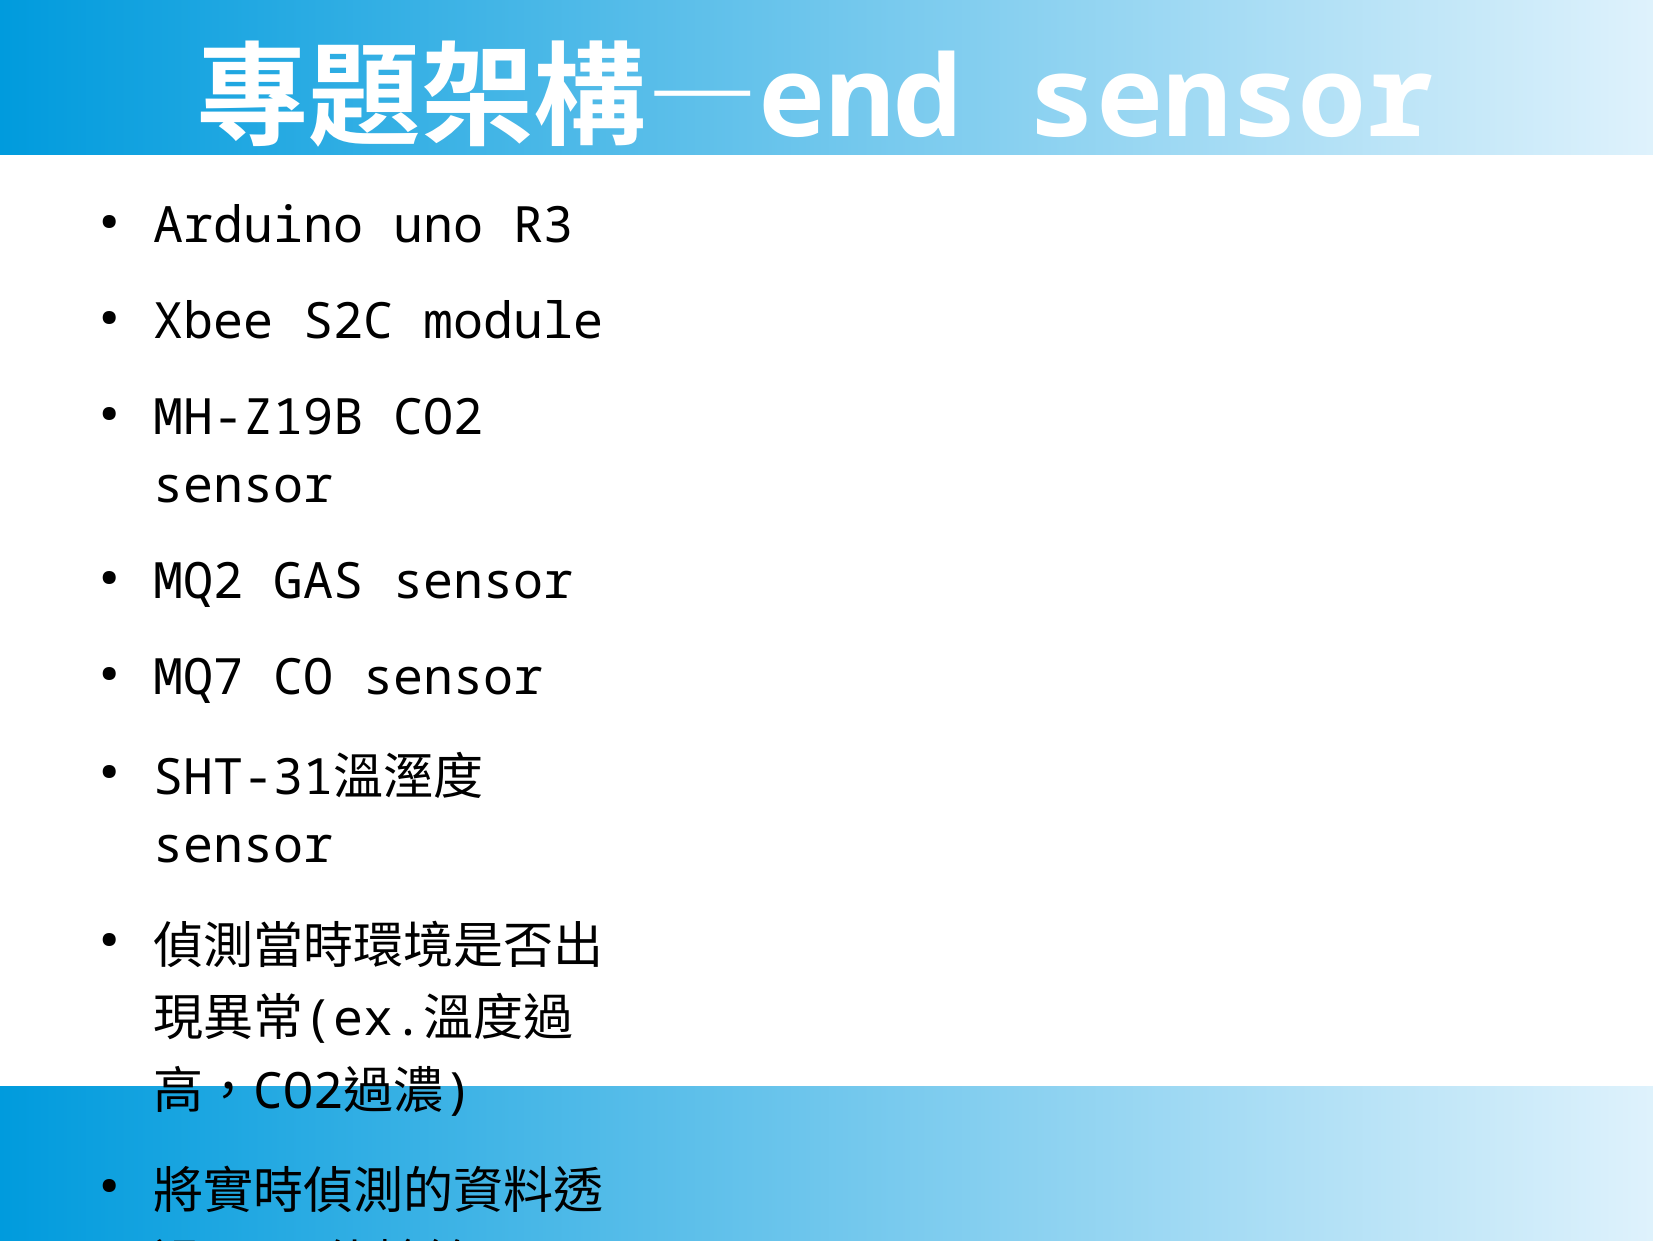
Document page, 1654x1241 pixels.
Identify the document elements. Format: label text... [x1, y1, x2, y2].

list Arduino uno R3 Xbee S2C module MH-Z19B CO2 sensor MQ2 GAS sensor MQ7 CO sensor SHT-31溫溼度sensor 偵測當時環境是否出現異常(ex.溫度過高，CO2過濃) 將實時偵測的資料透過Xbee傳輸給transmitter [82, 188, 650, 1010]
title 專題架構―end sensor [70, 23, 1560, 152]
